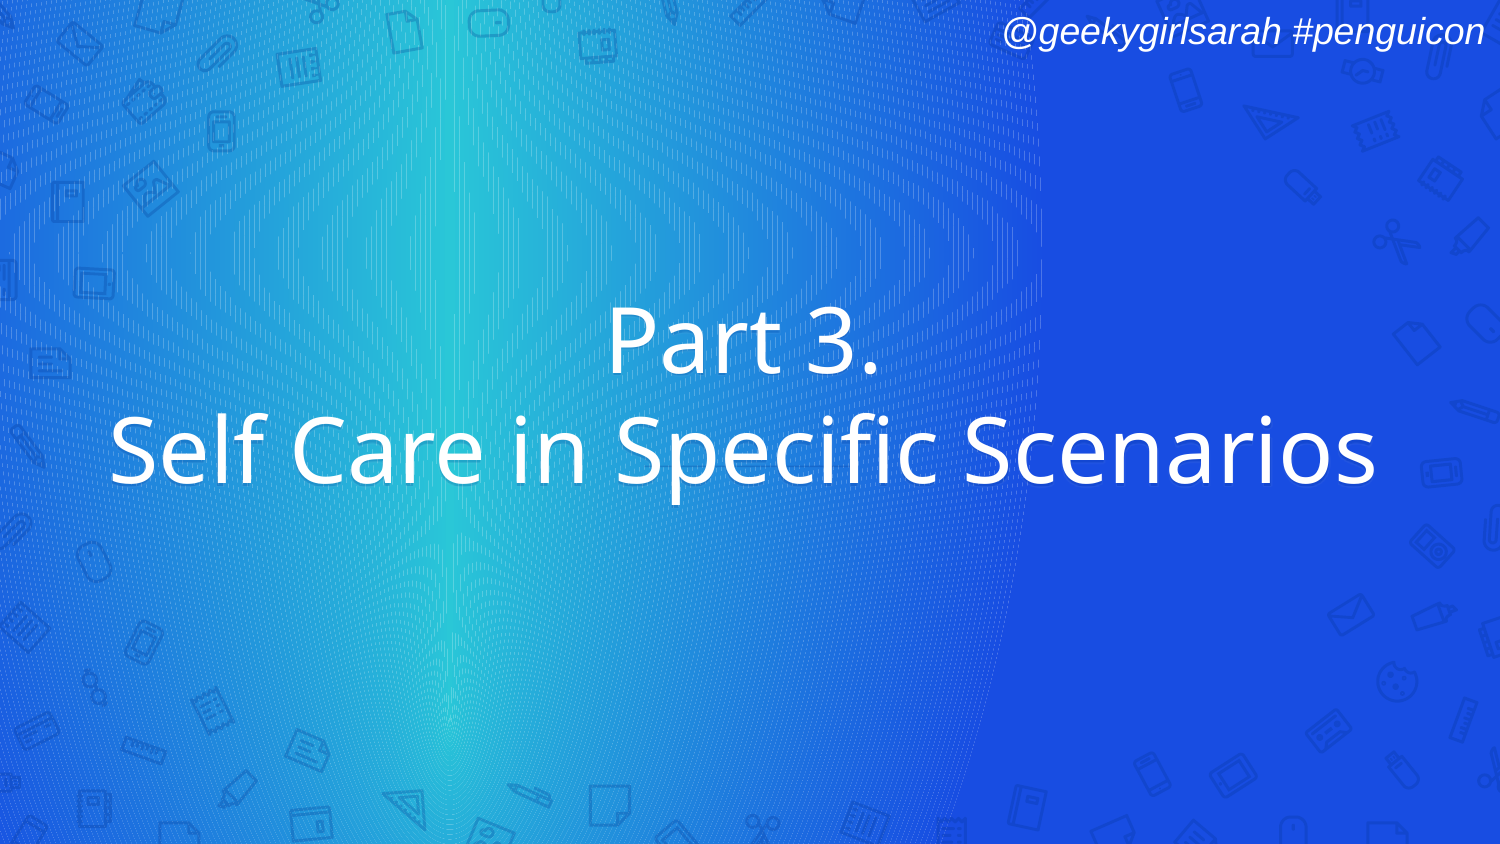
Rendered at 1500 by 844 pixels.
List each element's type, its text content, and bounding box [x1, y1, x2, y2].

title Part 3. Self Care in Specific Scenarios [12, 326, 1475, 517]
